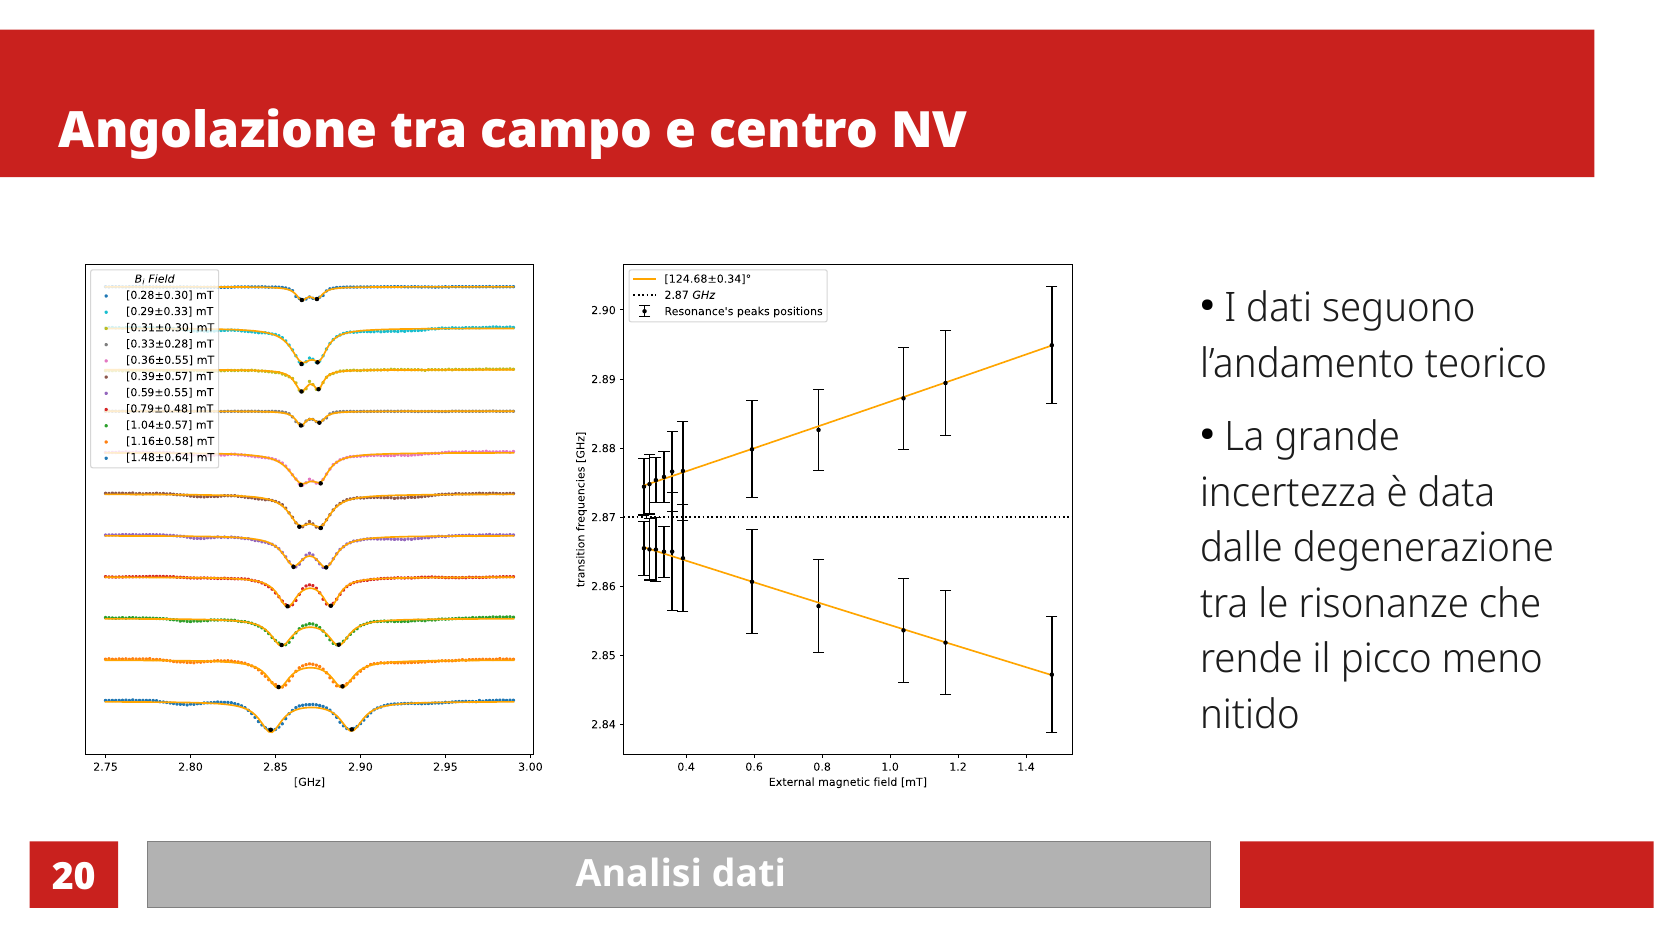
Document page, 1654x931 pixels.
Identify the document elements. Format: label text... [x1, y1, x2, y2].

title Angolazione tra campo e centro NV [59, 44, 1595, 163]
text_box Analisi dati [155, 838, 1206, 905]
list I dati seguono l’andamento teorico La grande incertezza è data dalle degenerazione tra le risonanze che rende il picco meno nitido [1200, 221, 1566, 798]
picture [0, 187, 1201, 826]
